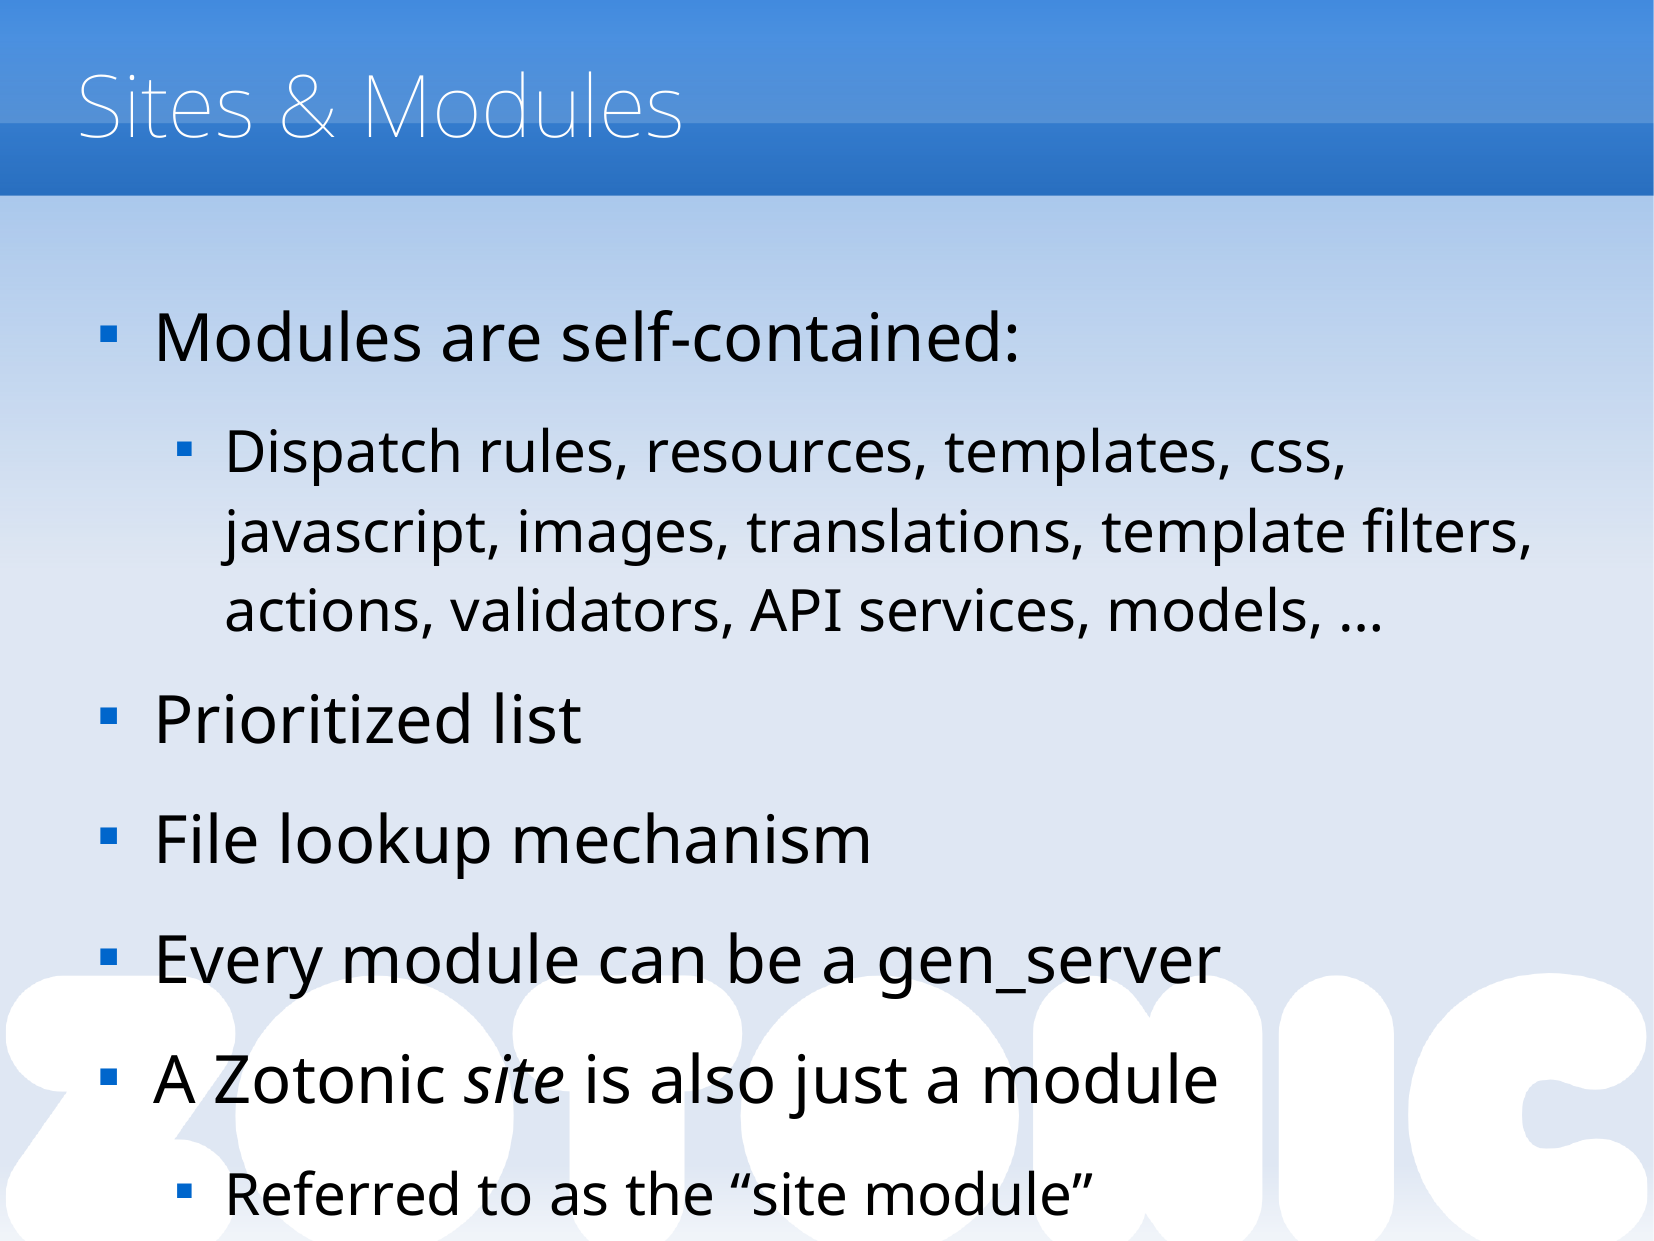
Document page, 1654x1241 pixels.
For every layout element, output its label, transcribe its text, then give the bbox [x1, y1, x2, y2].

list Modules are self-contained: Dispatch rules, resources, templates, css, javascript, images, translations, template filters, actions, validators, API services, models, … Prioritized list File lookup mechanism Every module can be a gen_server A Zotonic site is also just a module Referred to as the “site module” [82, 290, 1571, 1109]
picture [0, 0, 1654, 1241]
title Sites & Modules [76, 0, 1565, 208]
